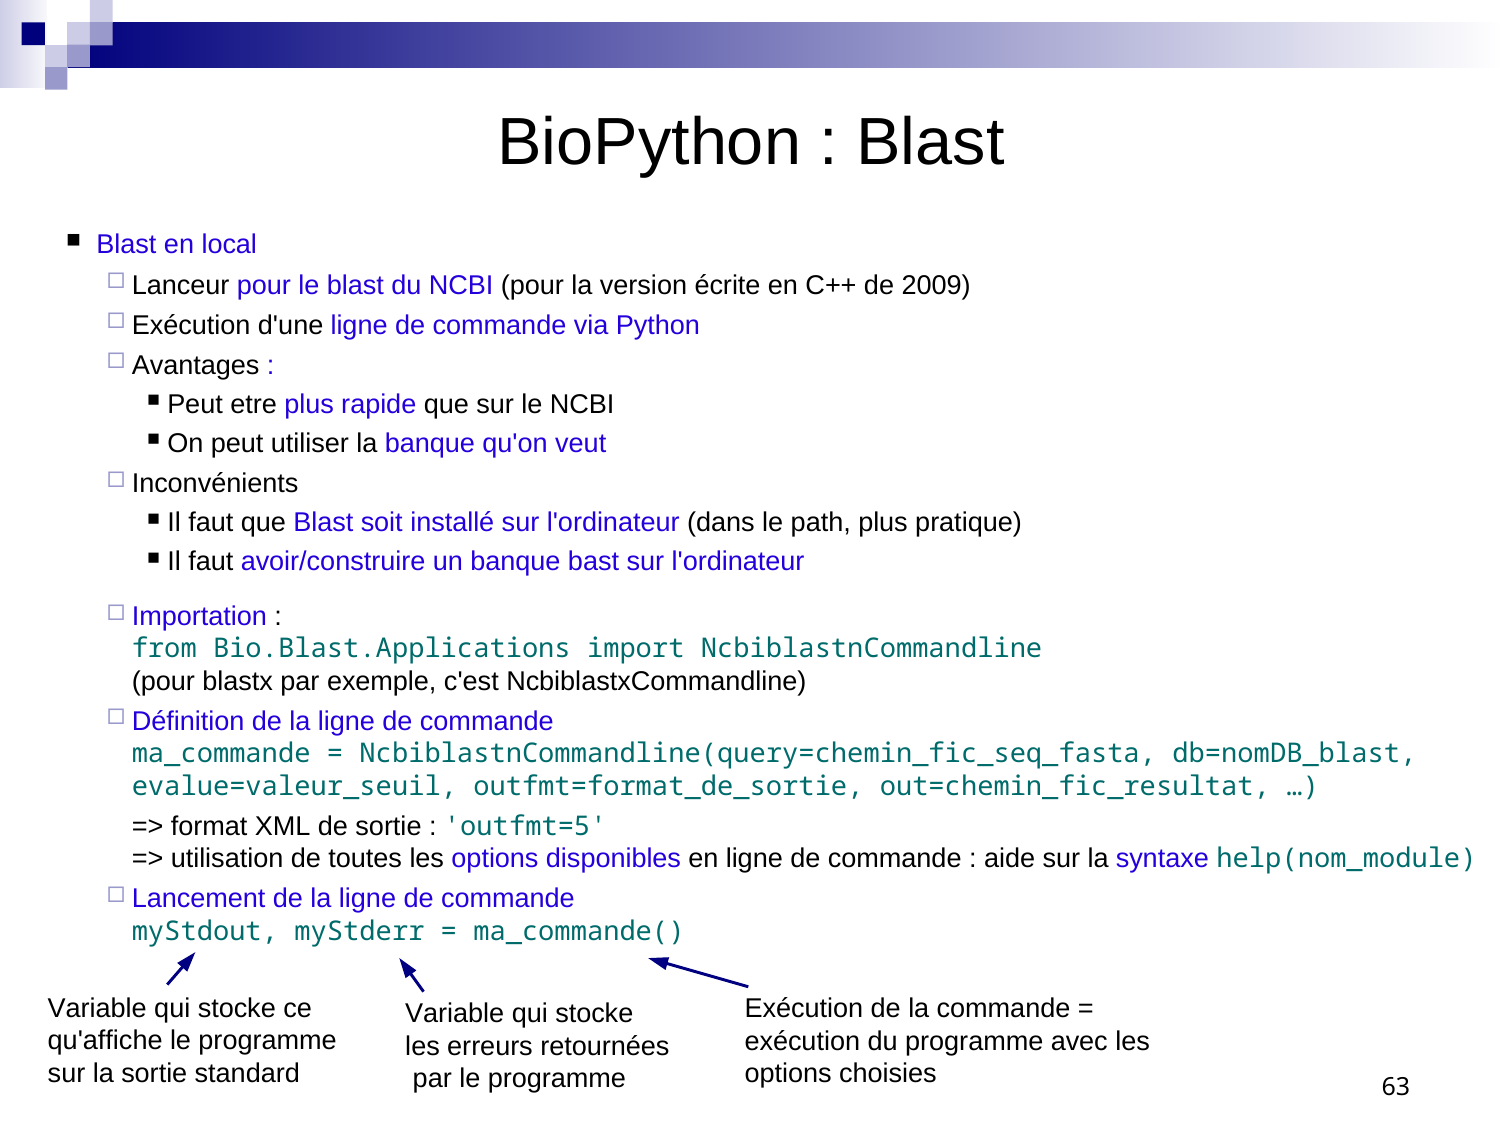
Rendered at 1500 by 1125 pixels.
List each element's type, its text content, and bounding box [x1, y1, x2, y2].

text_box Variable qui stocke ce qu'affiche le programme sur la sortie standard [32, 982, 363, 1095]
title BioPython : Blast [53, 69, 1449, 207]
text_box Variable qui stocke les erreurs retournées par le programme [390, 987, 688, 1101]
list Blast en local Lanceur pour le blast du NCBI (pour la version écrite en C++ de 2009) Exécution d'une ligne de commande via Python Avantages : Peut etre plus rapide que sur le NCBI On peut utiliser la banque qu'on veut Inconvénients Il faut que Blast soit installé sur l'ordinateur (dans le path, plus pratique) Il faut avoir/construire un banque bast sur l'ordinateur Importation : from Bio.Blast.Applications import NcbiblastnCommandline (pour blastx par exemple, c'est NcbiblastxCommandline) Définition de la ligne de commande ma_commande = NcbiblastnCommandline(query=chemin_fic_seq_fasta, db=nomDB_blast, evalue=valeur_seuil, outfmt=format_de_sortie, out=chemin_fic_resultat, …) => format XML de sortie : 'outfmt=5' => utilisation de toutes les options disponibles en ligne de commande : aide sur la syntaxe help(nom_module) Lancement de la ligne de commande myStdout, myStderr = ma_commande() [51, 219, 1500, 992]
text_box Exécution de la commande = exécution du programme avec les options choisies [729, 983, 1171, 1096]
